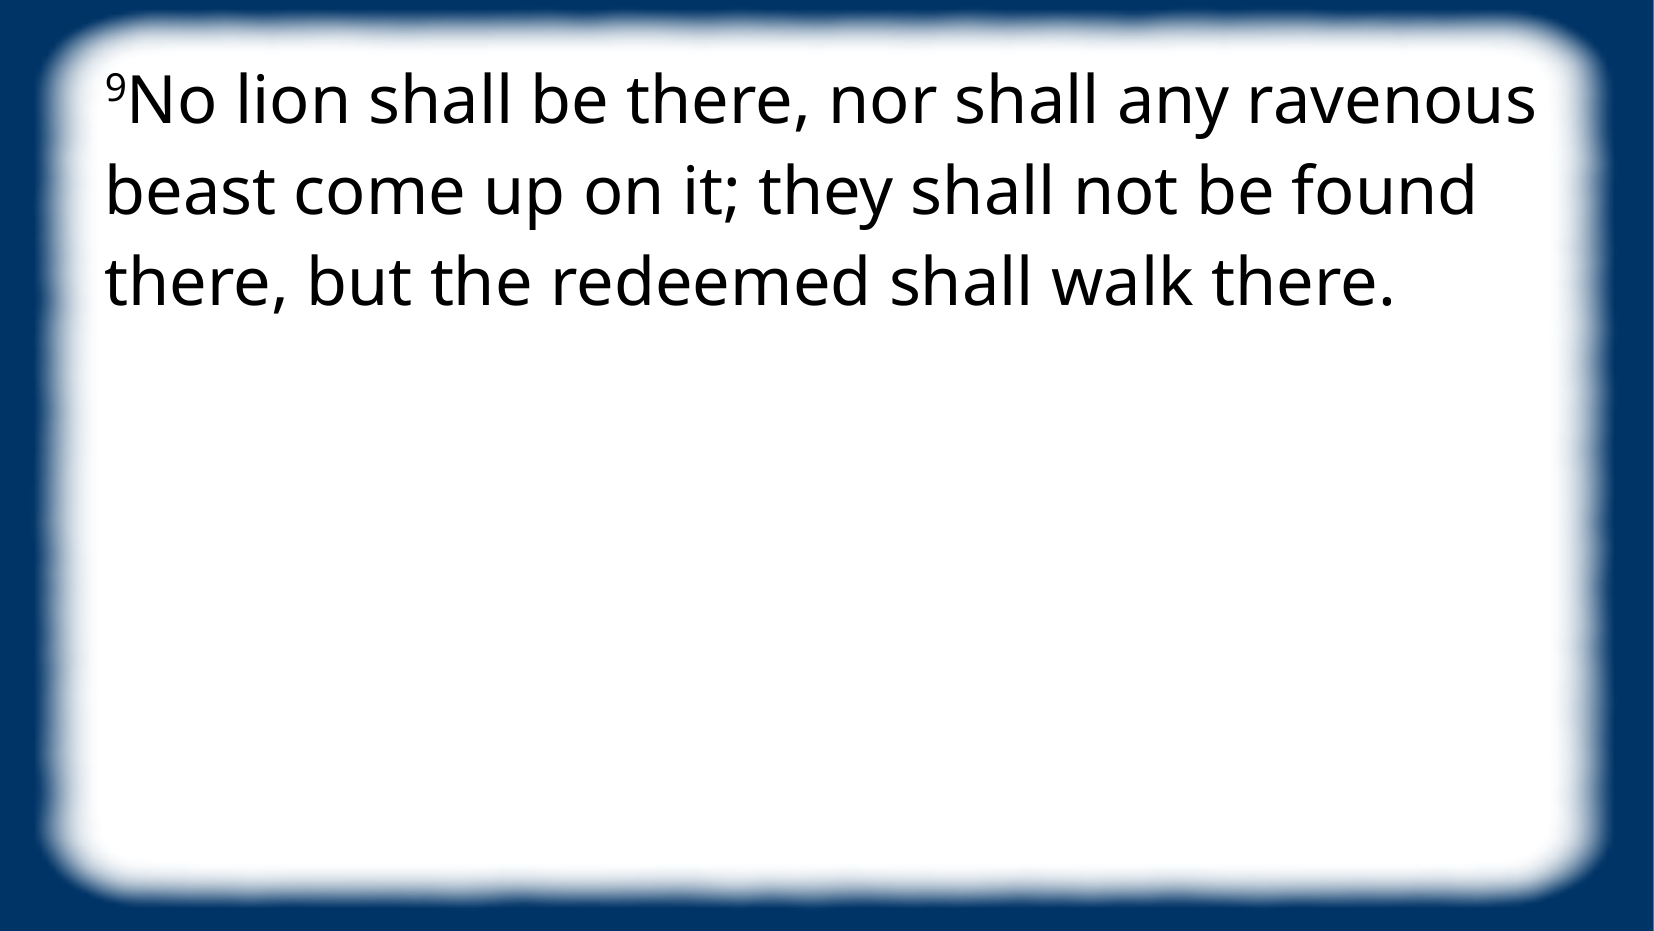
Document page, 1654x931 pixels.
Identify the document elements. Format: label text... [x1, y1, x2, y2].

picture [0, 0, 1654, 931]
text_box 9No lion shall be there, nor shall any ravenous beast come up on it; they shall not be found there, but the redeemed shall walk there. [90, 45, 1561, 393]
